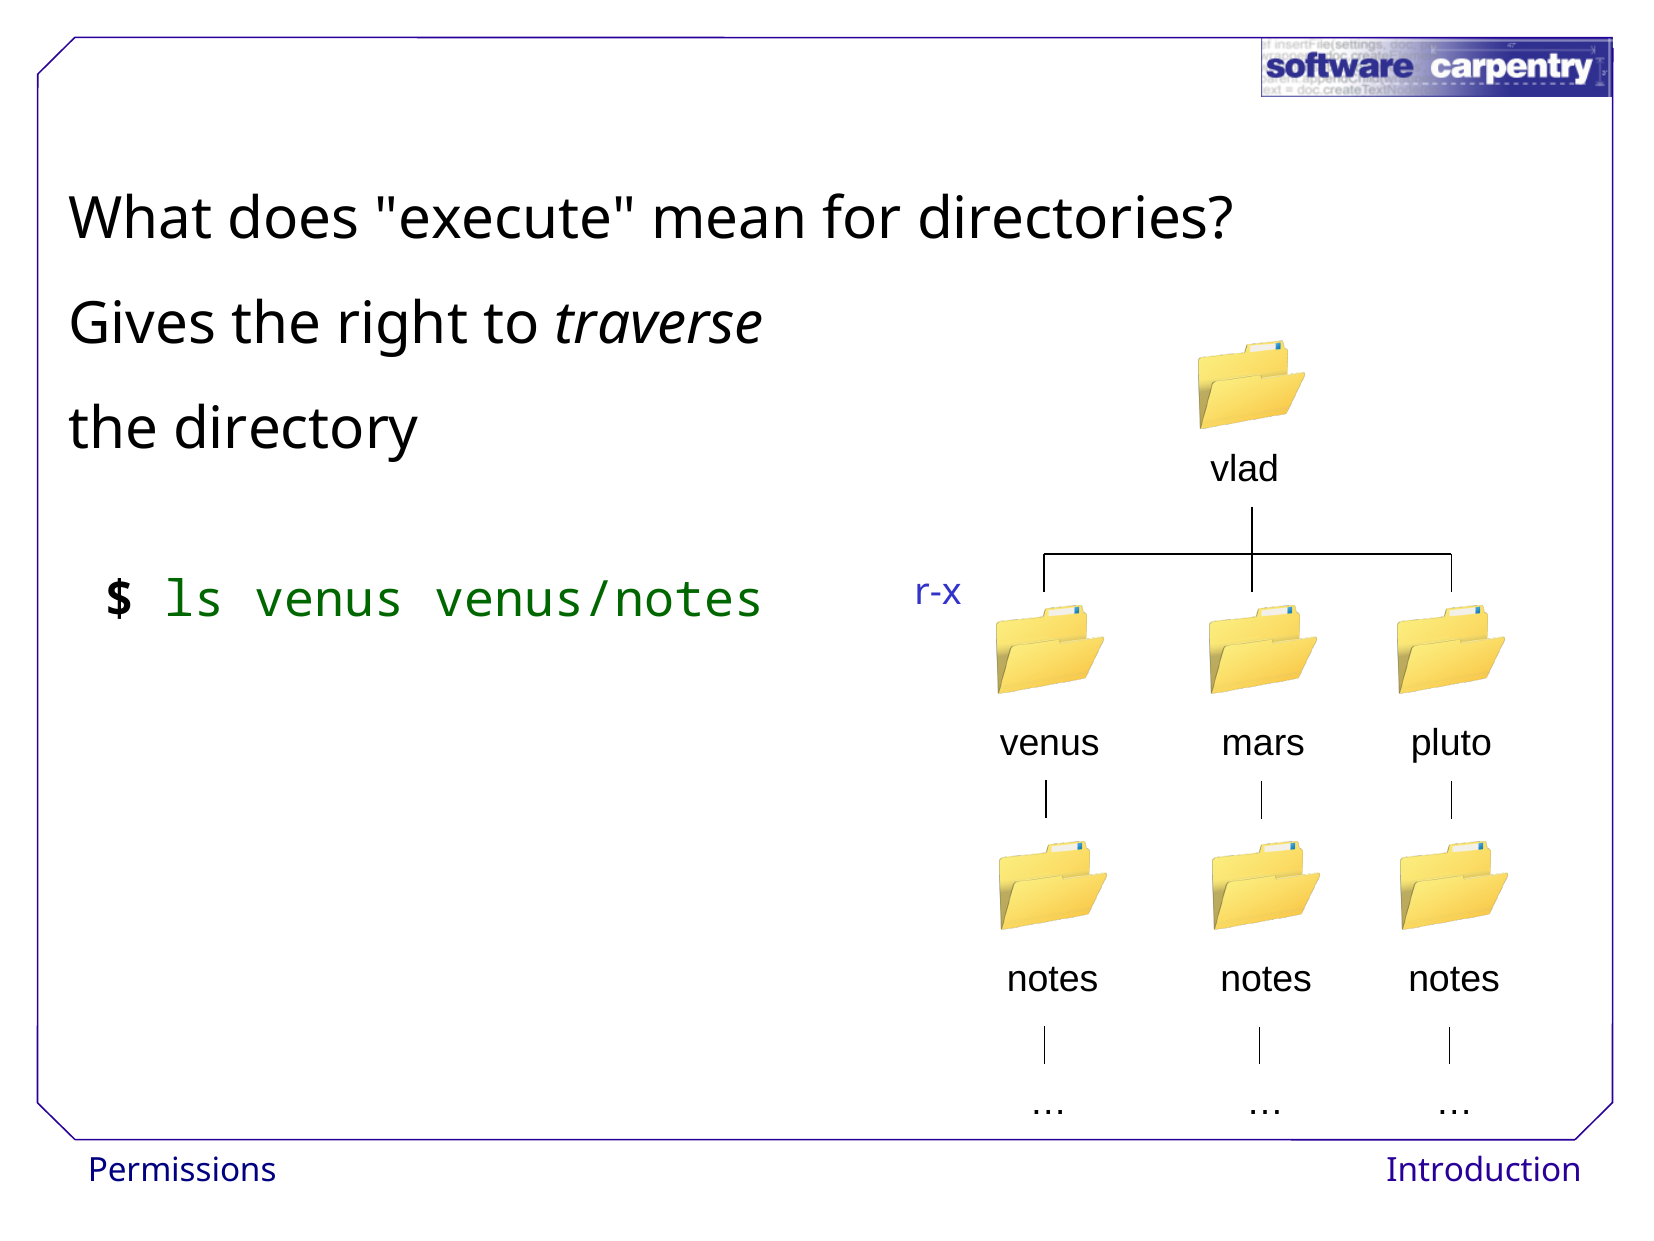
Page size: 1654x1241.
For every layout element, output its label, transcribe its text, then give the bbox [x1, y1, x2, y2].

text_box … [1014, 1073, 1083, 1131]
picture [1208, 827, 1324, 943]
text_box … [1231, 1073, 1299, 1131]
picture [1396, 827, 1512, 943]
picture [1261, 39, 1613, 97]
text_box What does "execute" mean for directories? Gives the right to traverse the directory [53, 138, 1399, 469]
text_box … [1420, 1073, 1489, 1131]
text_box notes [991, 950, 1114, 1008]
text_box $ ls venus venus/notes [89, 544, 790, 1131]
text_box venus [984, 714, 1115, 773]
text_box notes [1393, 950, 1515, 1008]
text_box pluto [1395, 714, 1507, 773]
picture [1194, 327, 1309, 442]
picture [992, 591, 1108, 707]
picture [1205, 591, 1321, 707]
text_box r-x [899, 563, 977, 621]
text_box notes [1205, 950, 1327, 1008]
picture [995, 827, 1111, 943]
text_box mars [1206, 714, 1320, 773]
text_box vlad [1195, 442, 1294, 498]
picture [1393, 591, 1509, 707]
